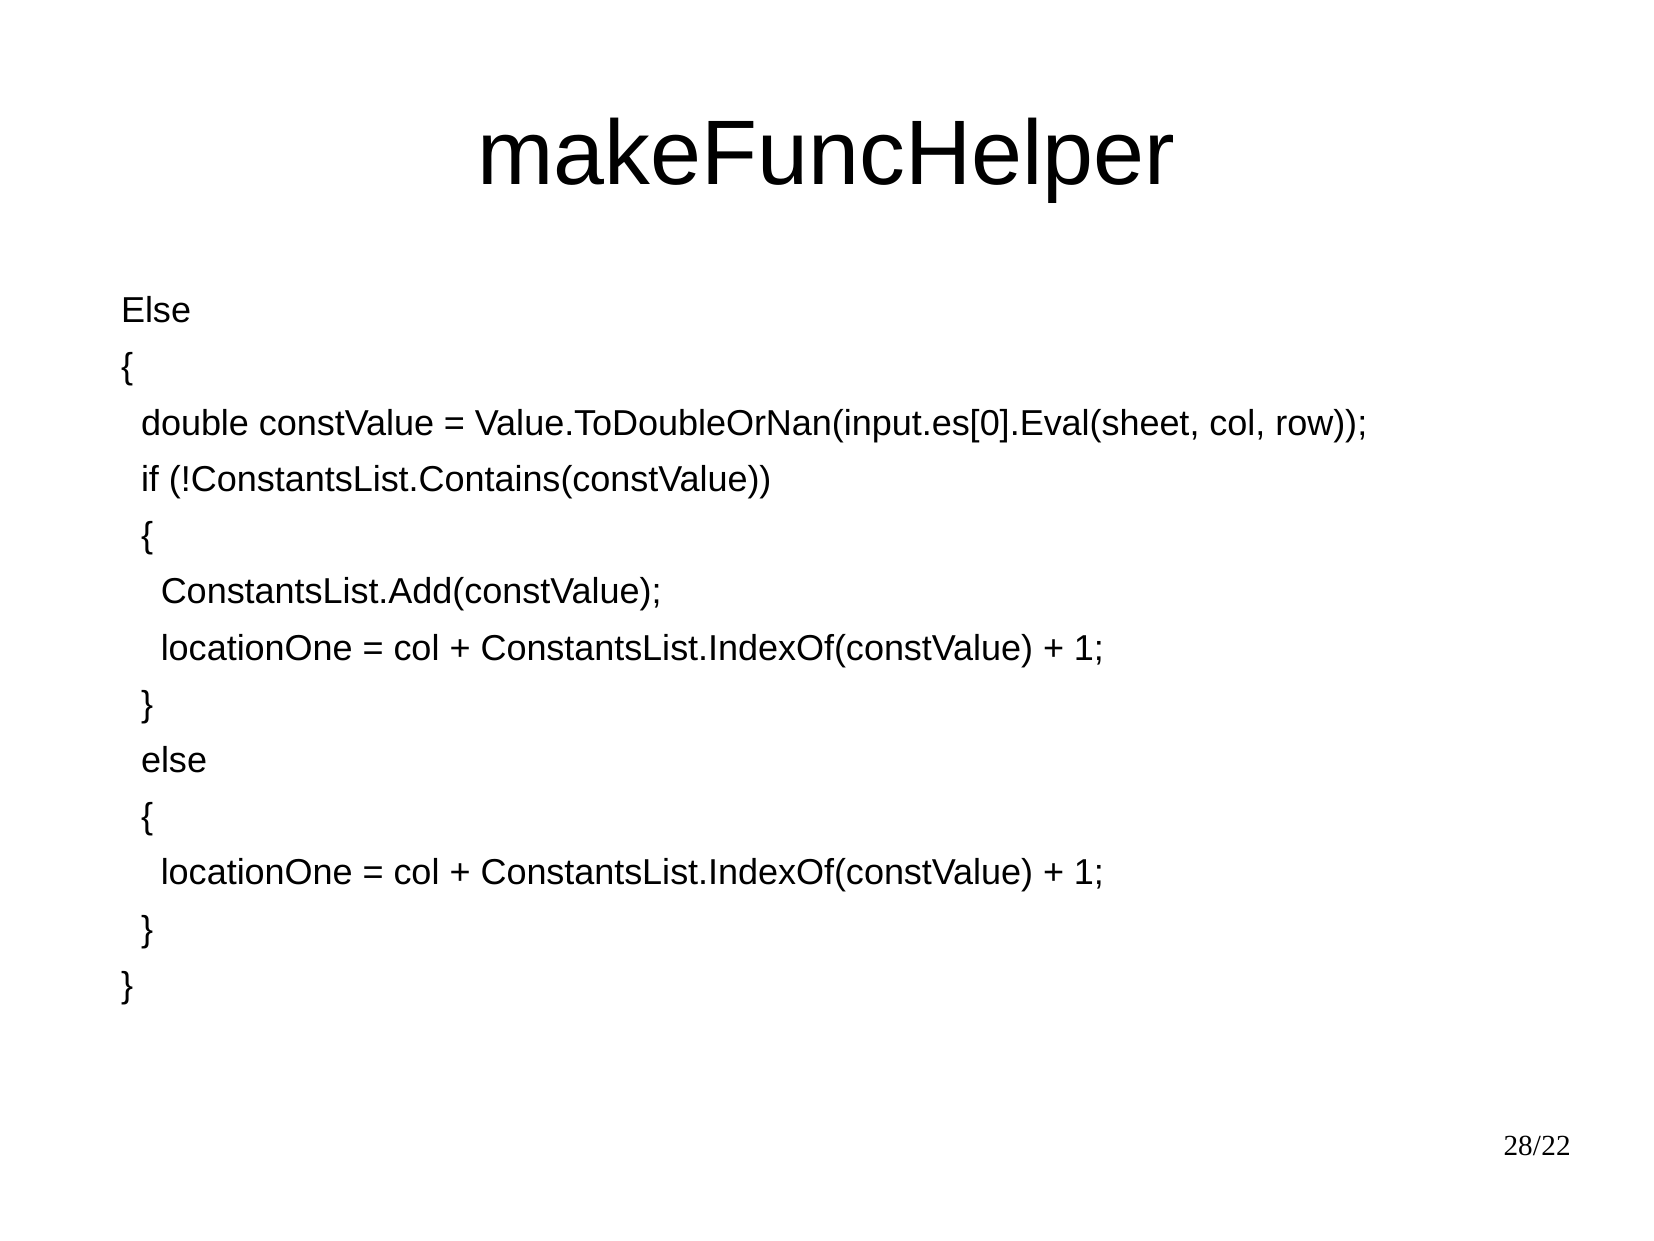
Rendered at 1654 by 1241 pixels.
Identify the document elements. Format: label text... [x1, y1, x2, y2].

title makeFuncHelper [82, 49, 1571, 257]
list Else { double constValue = Value.ToDoubleOrNan(input.es[0].Eval(sheet, col, row)); if (!ConstantsList.Contains(constValue)) { ConstantsList.Add(constValue); locationOne = col + ConstantsList.IndexOf(constValue) + 1; } else { locationOne = col + ConstantsList.IndexOf(constValue) + 1; } } [82, 290, 1571, 1010]
